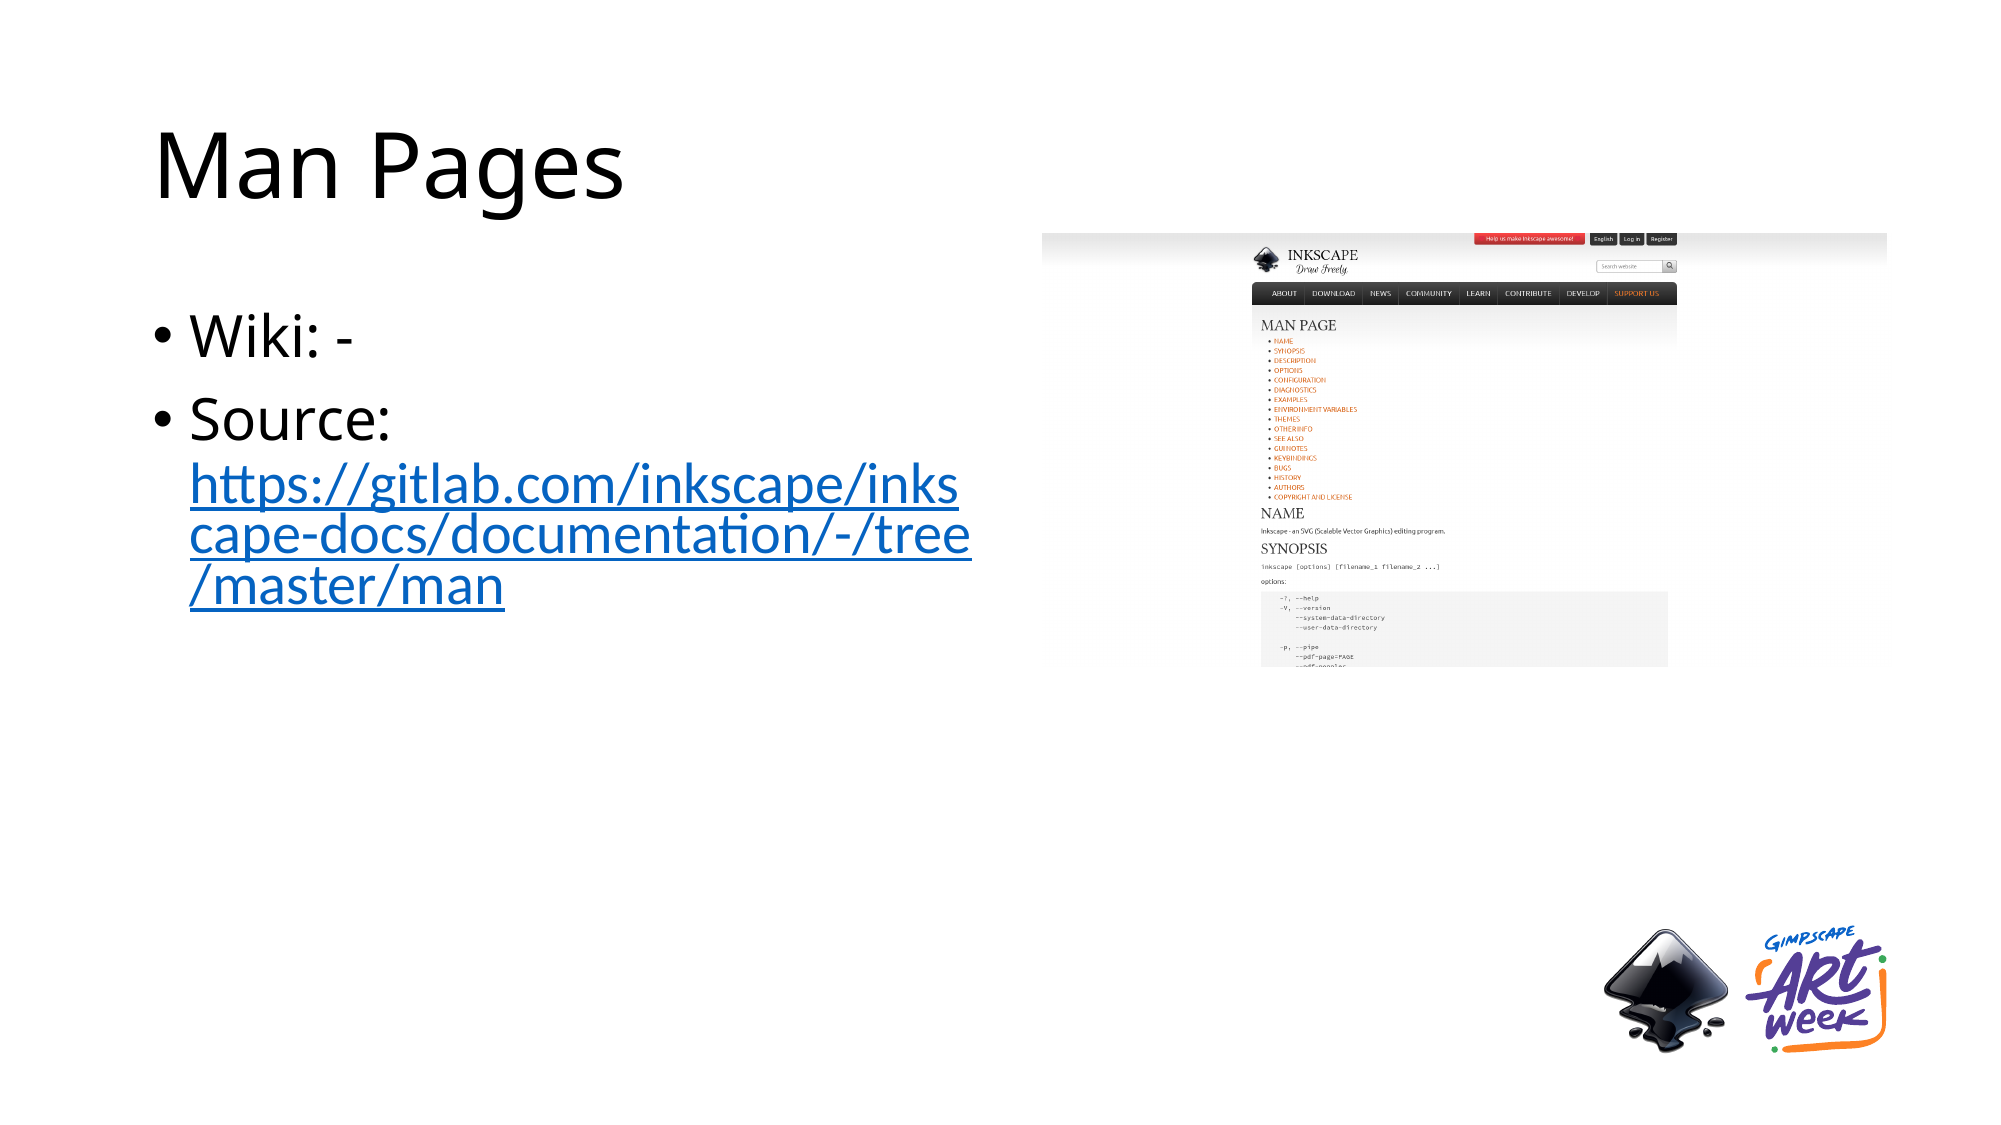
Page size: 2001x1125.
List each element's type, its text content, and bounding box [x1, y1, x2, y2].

picture [1742, 915, 1890, 1063]
text_box Wiki: - Source: https://gitlab.com/inkscape/inkscape-docs/documentation/-/tree/master/man [137, 299, 988, 1013]
picture [1042, 233, 1892, 667]
text_box Man Pages [137, 59, 1863, 277]
picture [1595, 921, 1737, 1063]
